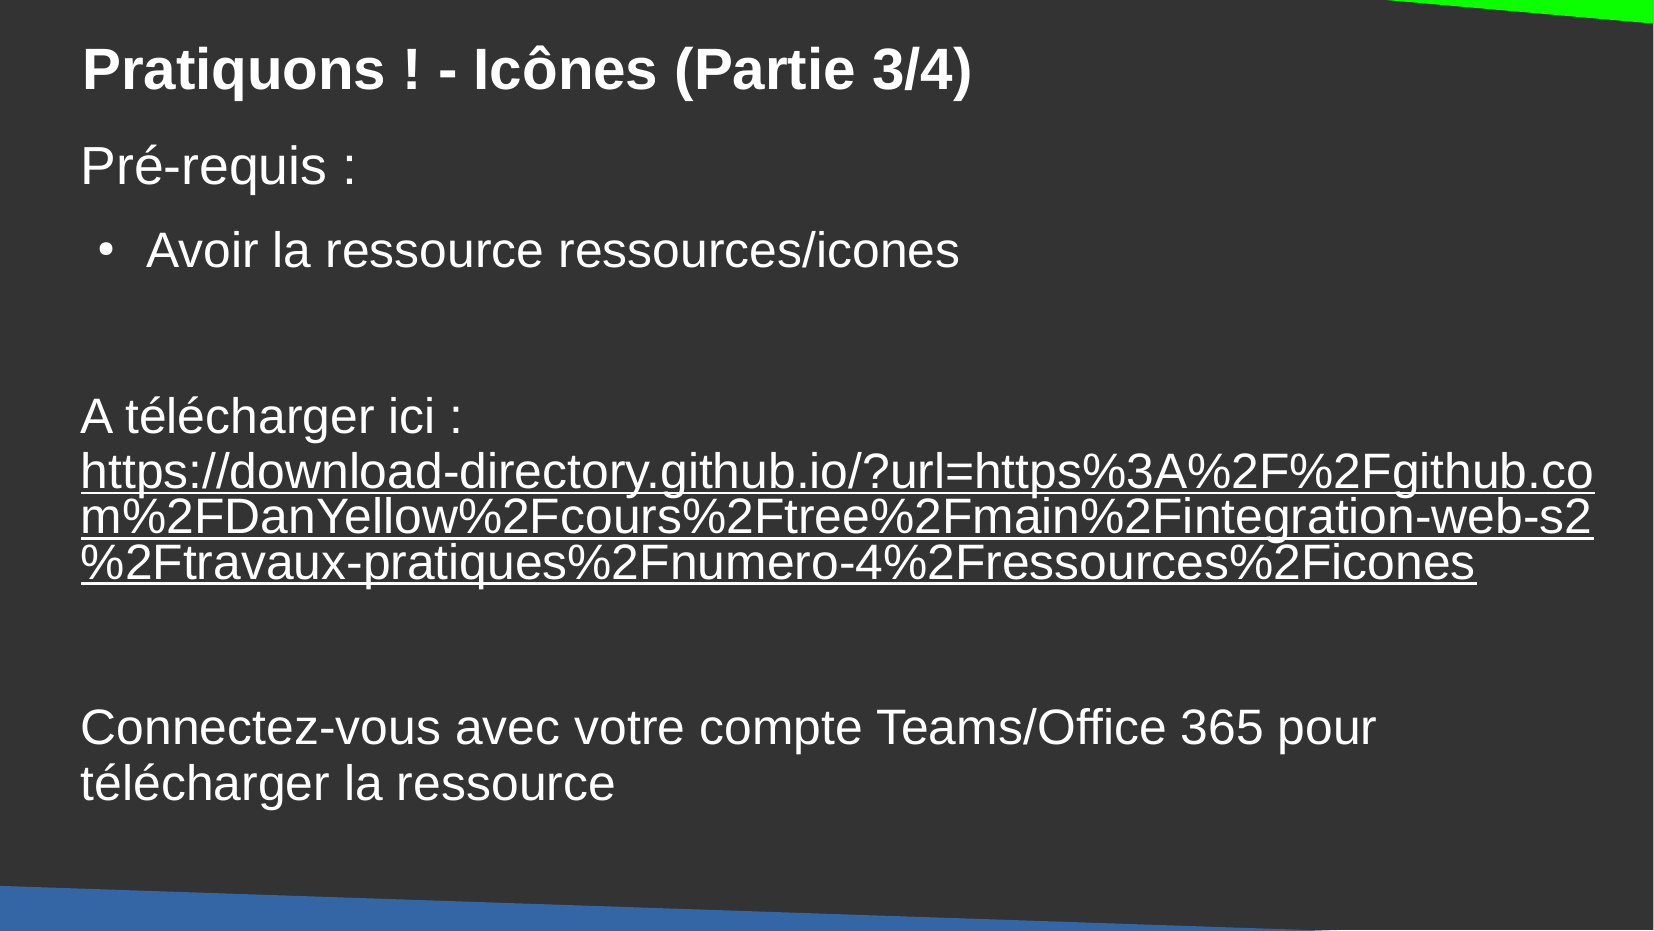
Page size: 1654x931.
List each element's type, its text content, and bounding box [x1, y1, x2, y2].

list Pré-requis : Avoir la ressource ressources/icones A télécharger ici : https://download-directory.github.io/?url=https%3A%2F%2Fgithub.com%2FDanYellow%2Fcours%2Ftree%2Fmain%2Fintegration-web-s2%2Ftravaux-pratiques%2Fnumero-4%2Fressources%2Ficones Connectez-vous avec votre compte Teams/Office 365 pour télécharger la ressource [80, 135, 1620, 721]
text_box [1386, 0, 1654, 24]
text_box [0, 885, 1337, 931]
title Pratiquons ! - Icônes (Partie 3/4) [82, 37, 1571, 114]
